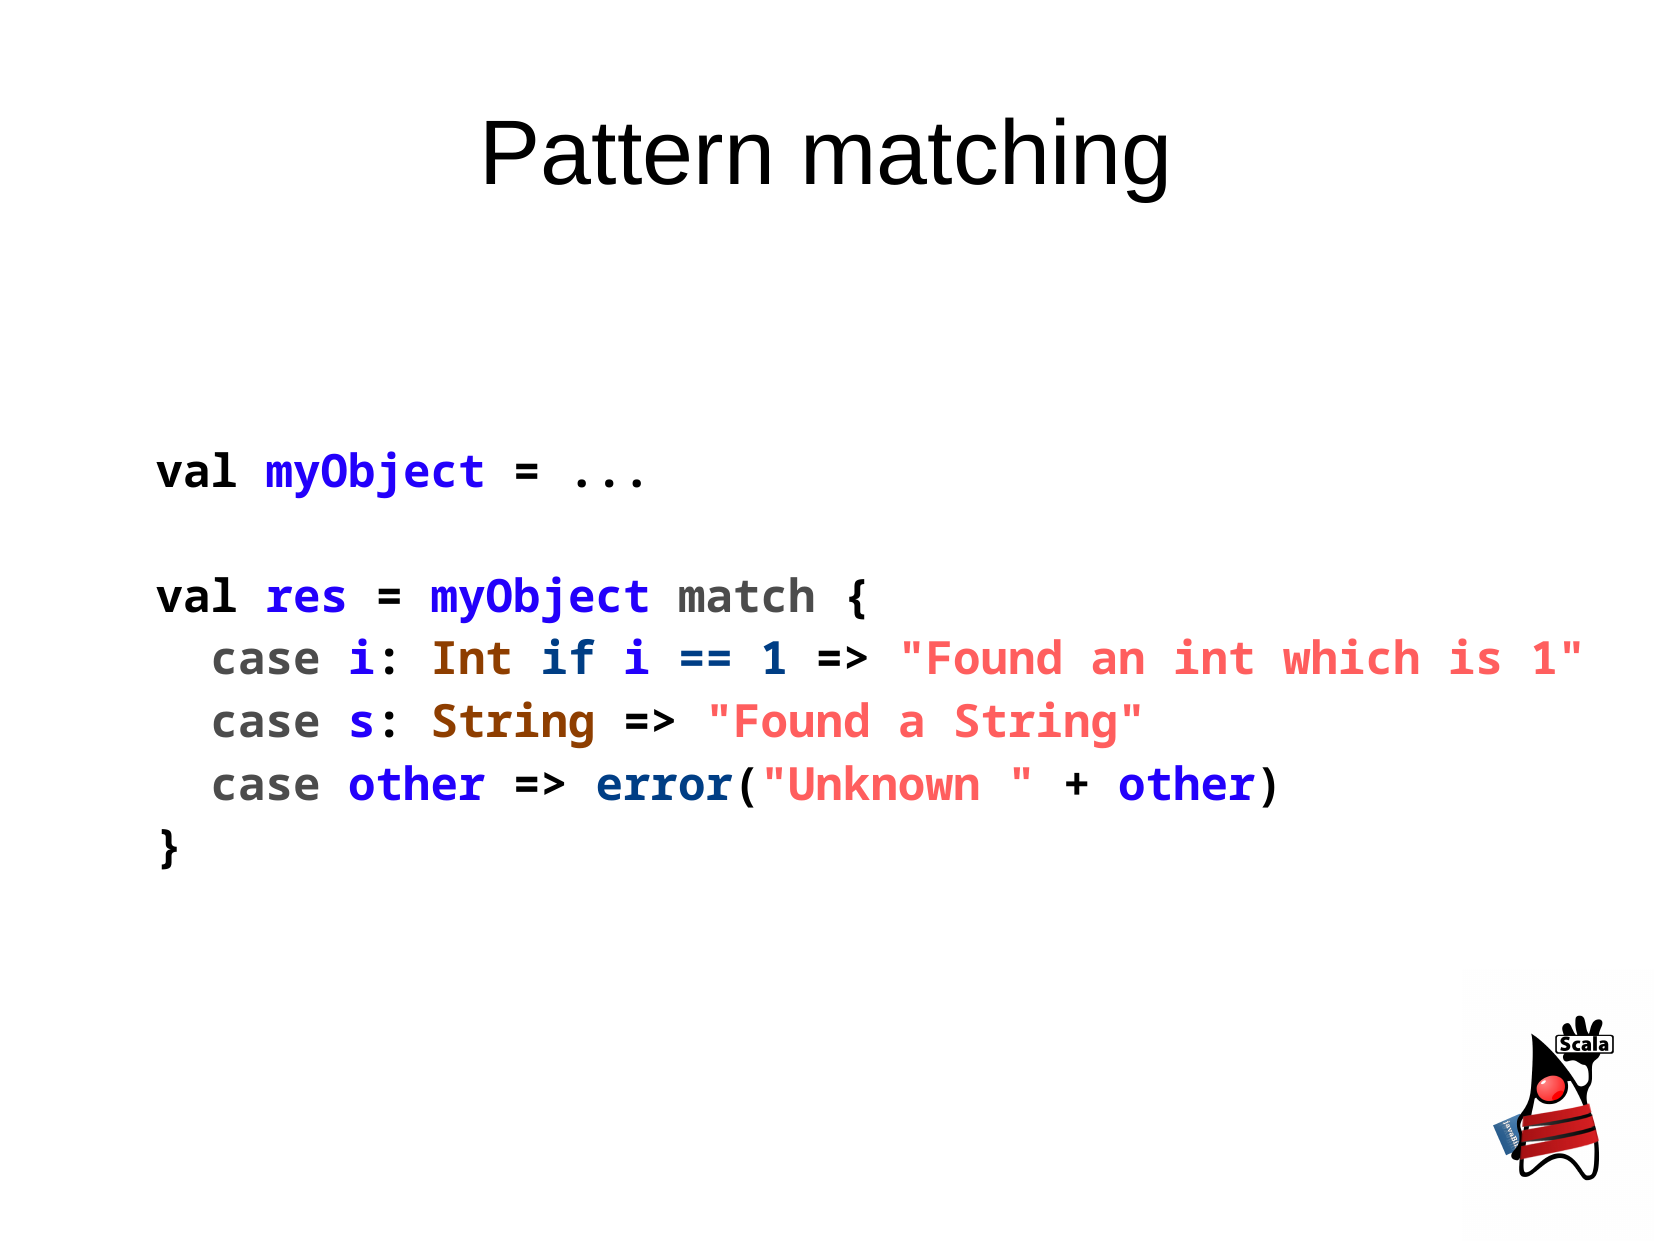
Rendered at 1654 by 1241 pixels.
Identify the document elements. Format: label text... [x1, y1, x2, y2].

title Pattern matching [82, 49, 1571, 257]
text_box val myObject = ... val res = myObject match { case i: Int if i == 1 => "Found an int which is 1" case s: String => "Found a String" case other => error("Unknown " + other) } [85, 430, 1654, 819]
picture [1462, 969, 1654, 1241]
